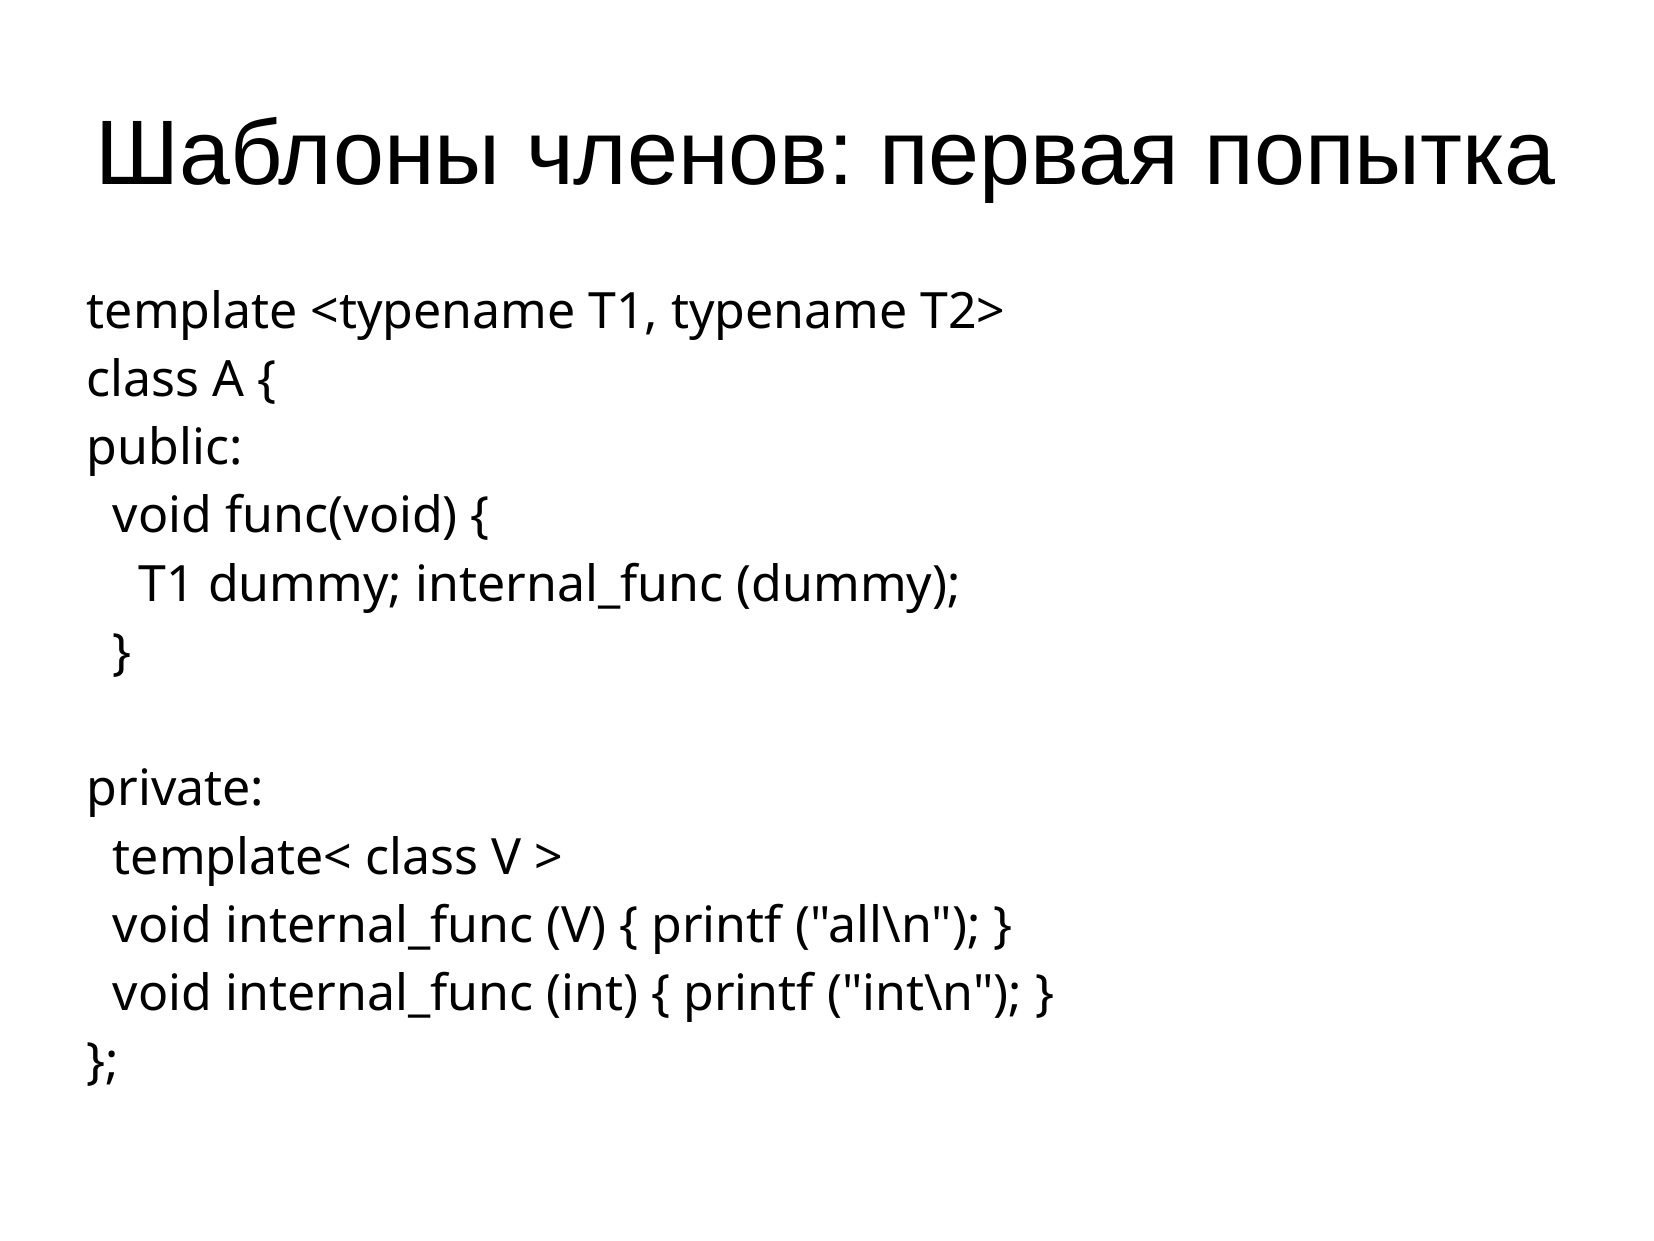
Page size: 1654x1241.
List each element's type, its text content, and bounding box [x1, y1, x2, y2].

subtitle template <typename T1, typename T2> class A { public: void func(void) { T1 dummy; internal_func (dummy); } private: template< class V > void internal_func (V) { printf ("all\n"); } void internal_func (int) { printf ("int\n"); } }; [86, 281, 1576, 1087]
title Шаблоны членов: первая попытка [82, 56, 1571, 250]
